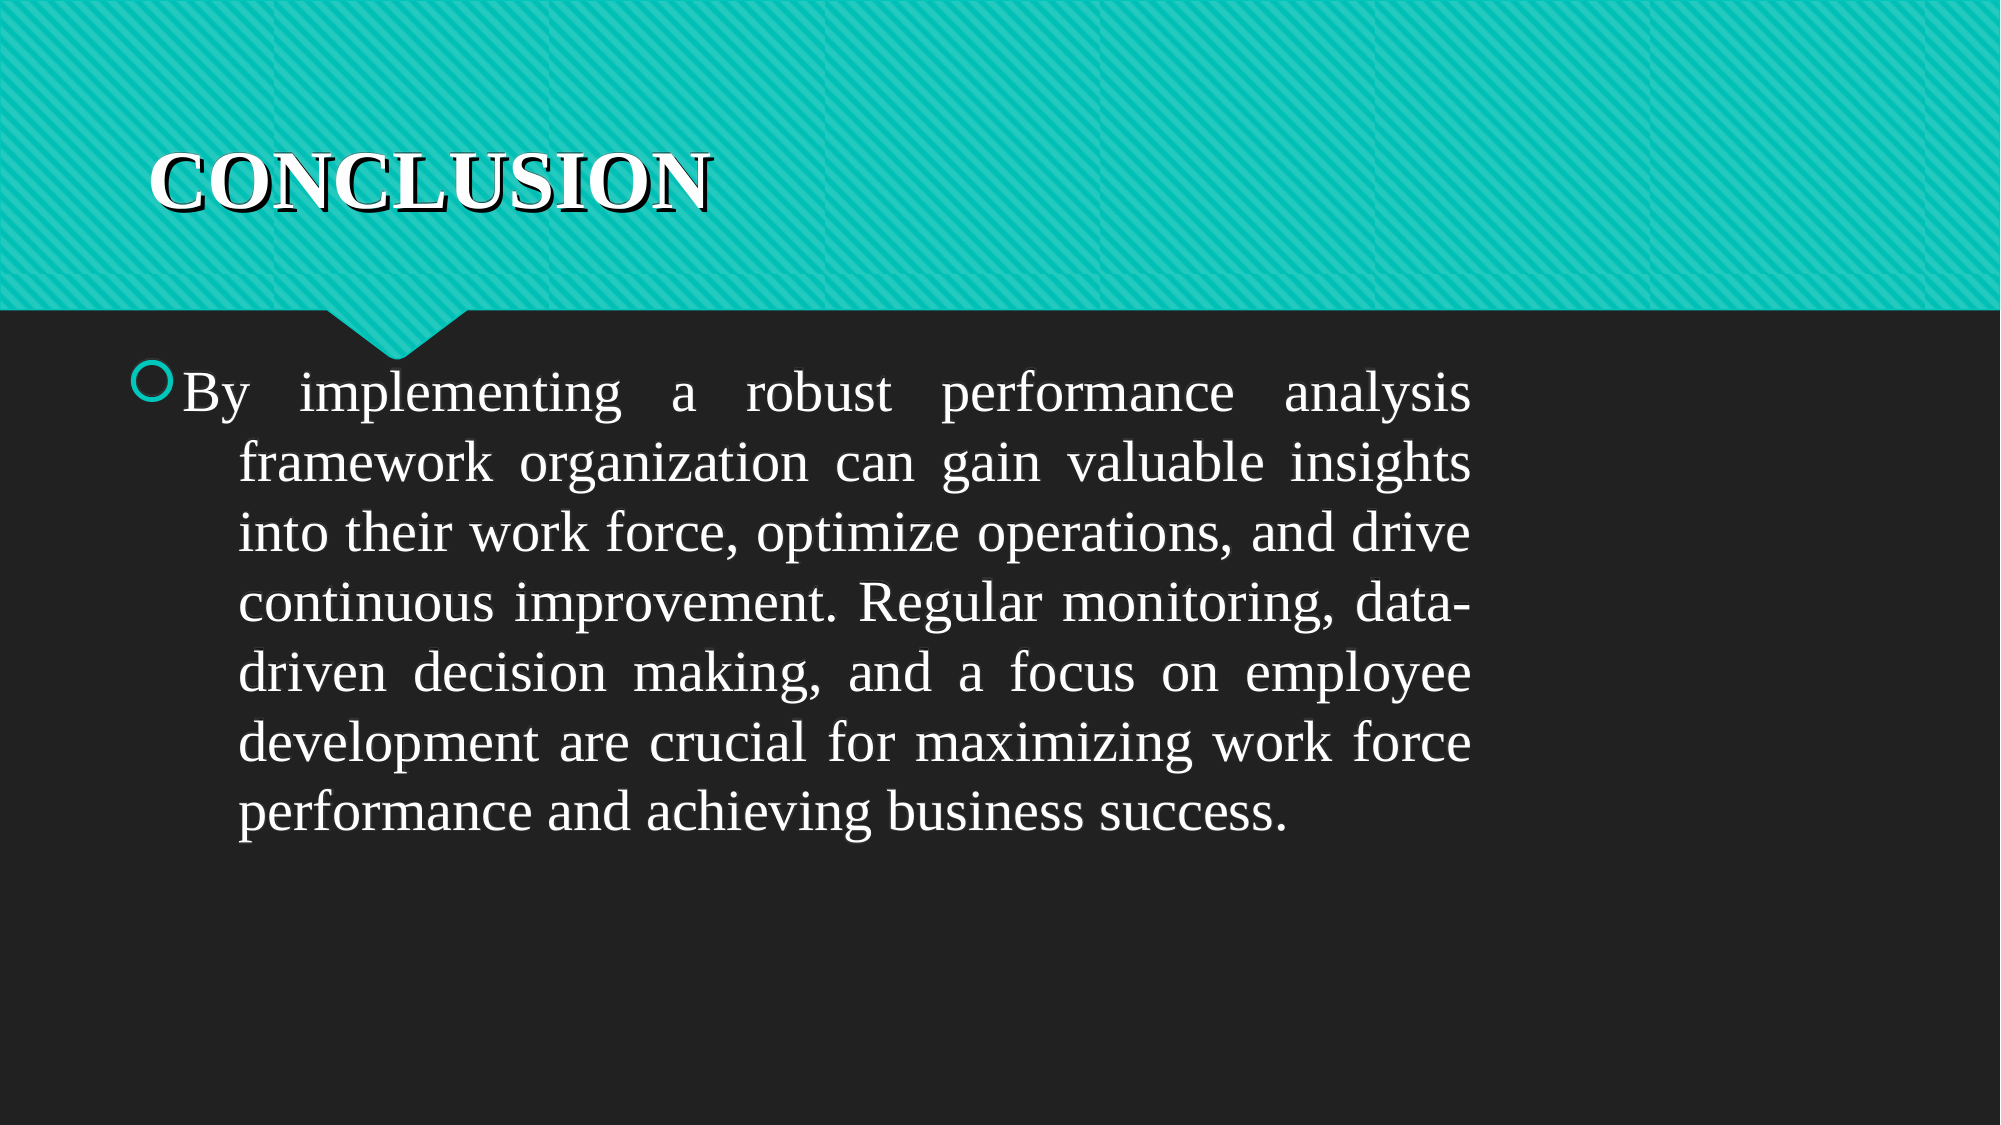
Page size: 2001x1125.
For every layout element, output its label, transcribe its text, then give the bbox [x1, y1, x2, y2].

title CONCLUSION [132, 73, 1868, 233]
list By implementing a robust performance analysis framework organization can gain valuable insights into their work force, optimize operations, and drive continuous improvement. Regular monitoring, data-driven decision making, and a focus on employee development are crucial for maximizing work force performance and achieving business success. [111, 204, 1522, 992]
